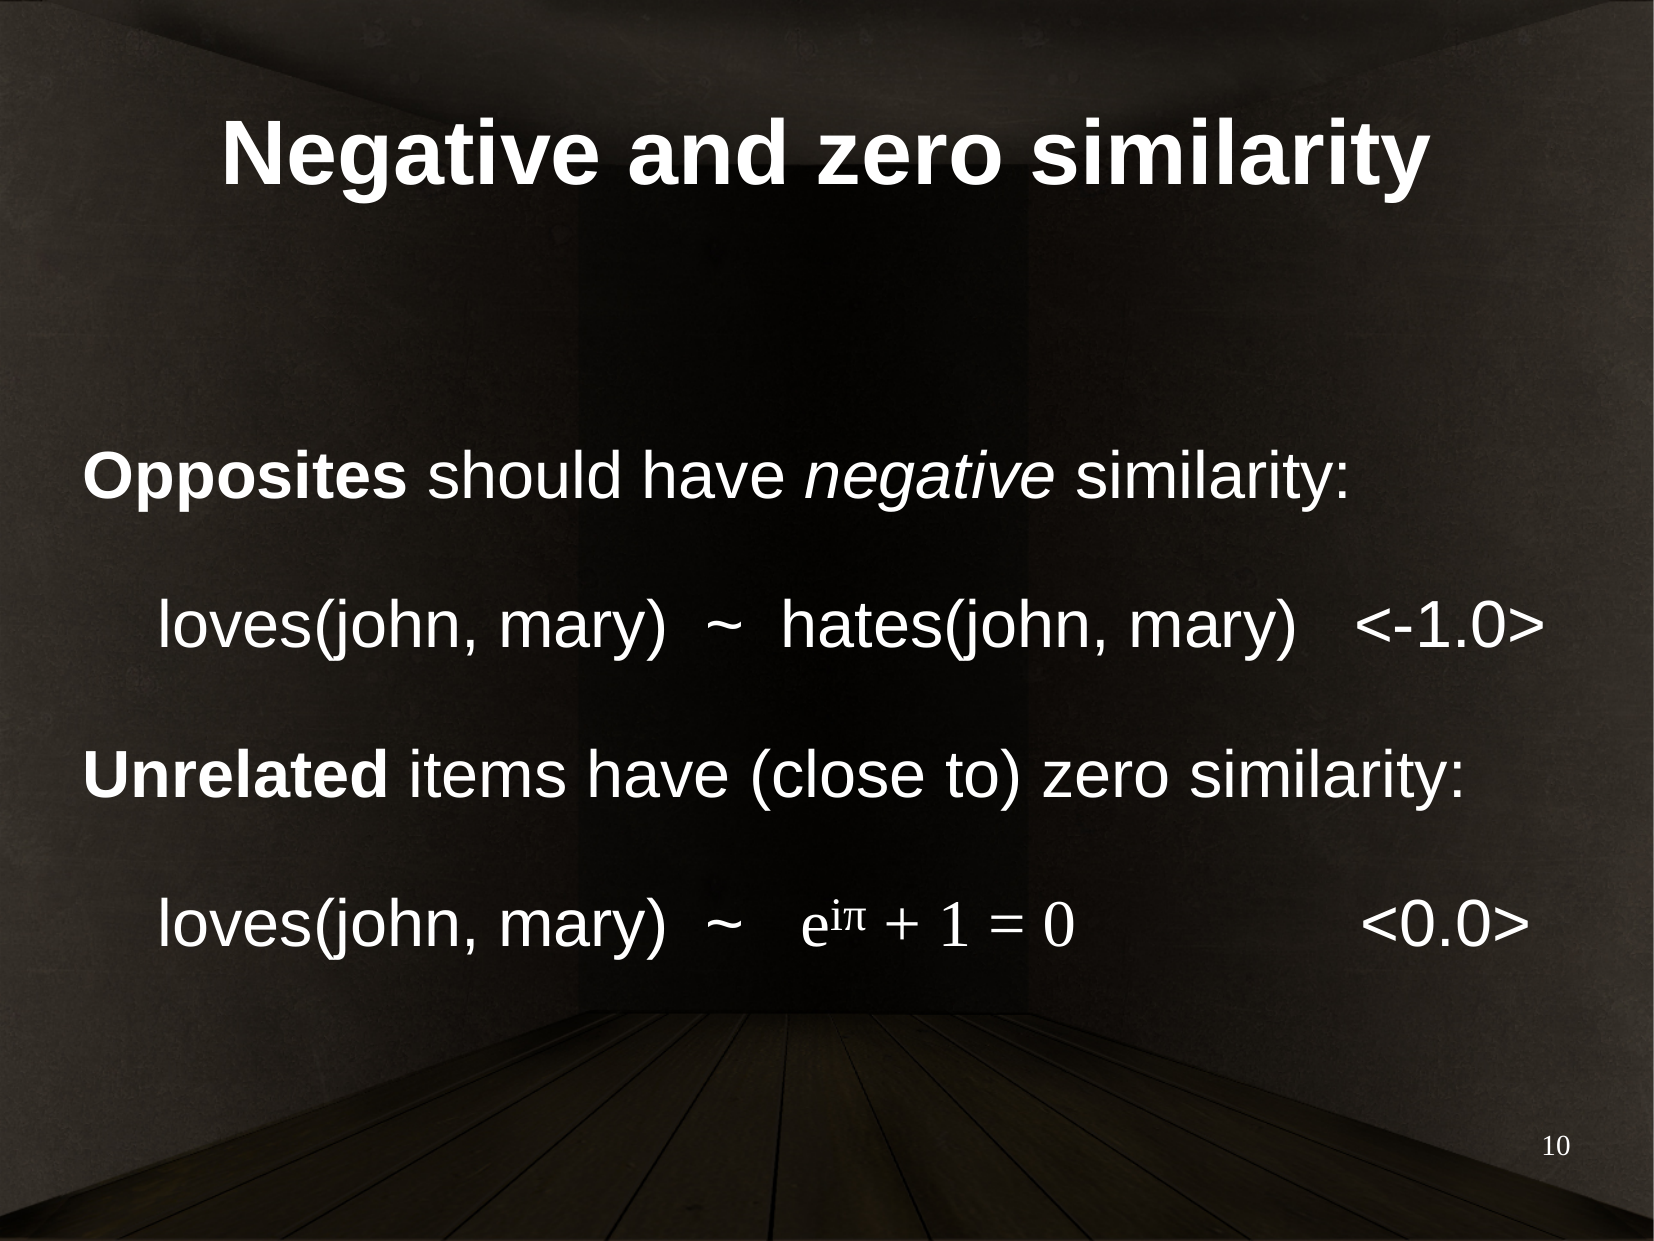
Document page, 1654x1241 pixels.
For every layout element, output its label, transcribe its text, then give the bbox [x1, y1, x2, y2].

title Negative and zero similarity [82, 56, 1571, 250]
picture [0, 0, 1654, 1241]
subtitle Opposites should have negative similarity: loves(john, mary) ~ hates(john, mary) <-1.0> Unrelated items have (close to) zero similarity: loves(john, mary) ~ eiπ + 1 = 0 <0.0> [82, 297, 1571, 1102]
